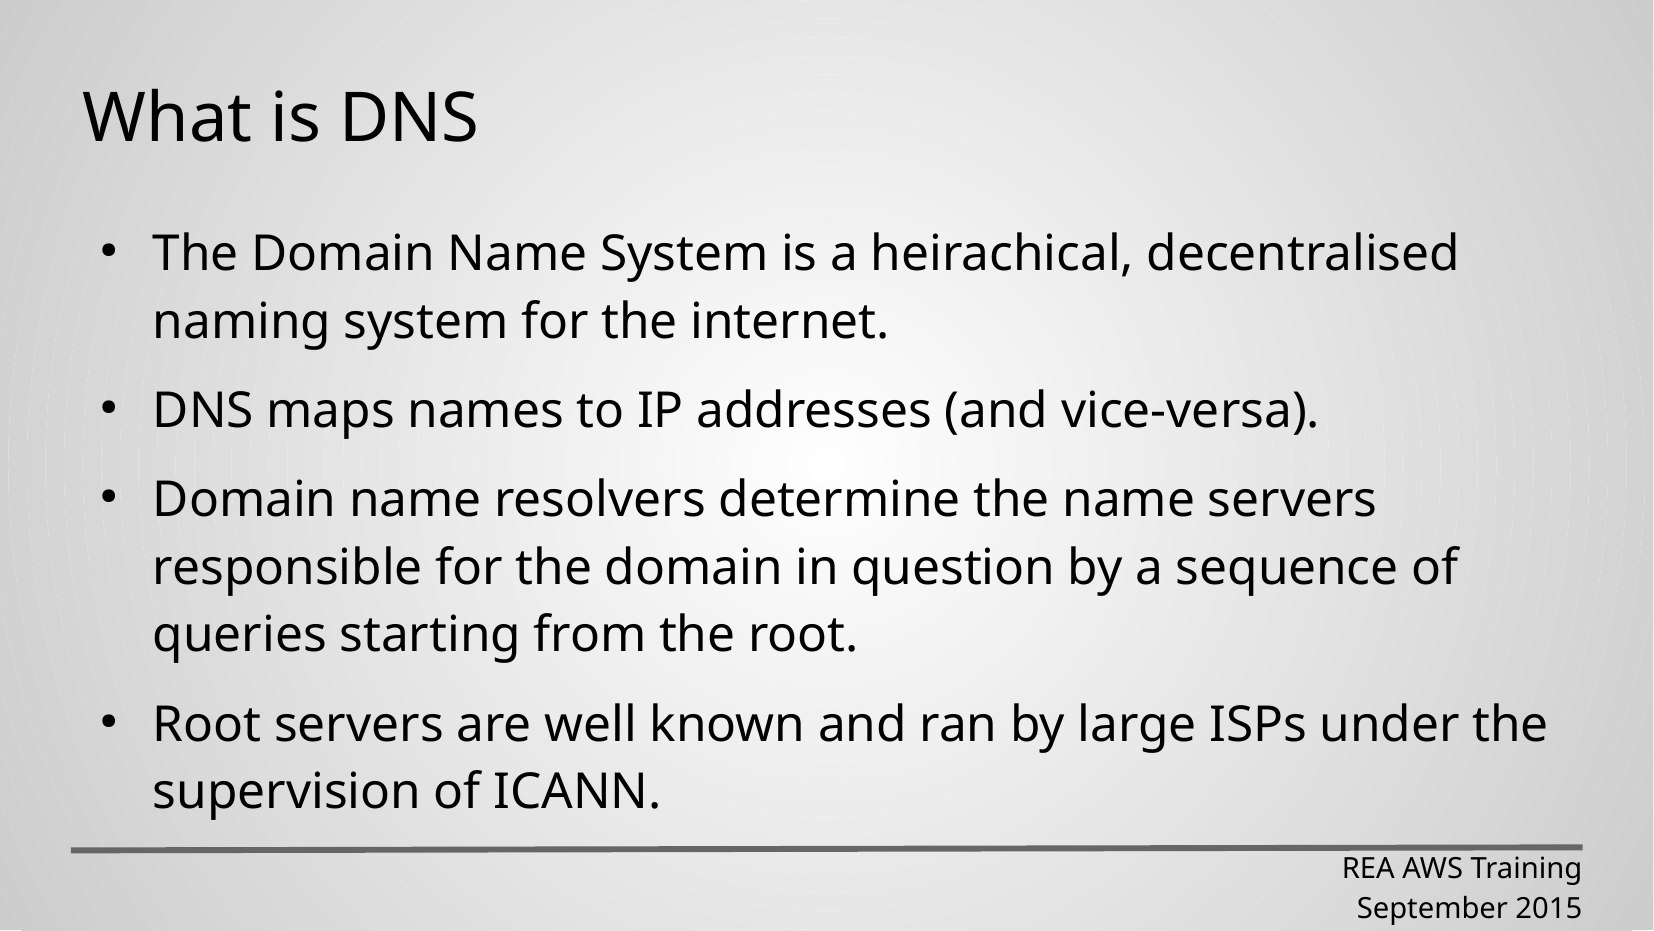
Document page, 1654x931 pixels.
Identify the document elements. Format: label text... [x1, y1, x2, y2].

list The Domain Name System is a heirachical, decentralised naming system for the internet. DNS maps names to IP addresses (and vice-versa). Domain name resolvers determine the name servers responsible for the domain in question by a sequence of queries starting from the root. Root servers are well known and ran by large ISPs under the supervision of ICANN. [82, 217, 1571, 827]
title What is DNS [82, 37, 1571, 193]
